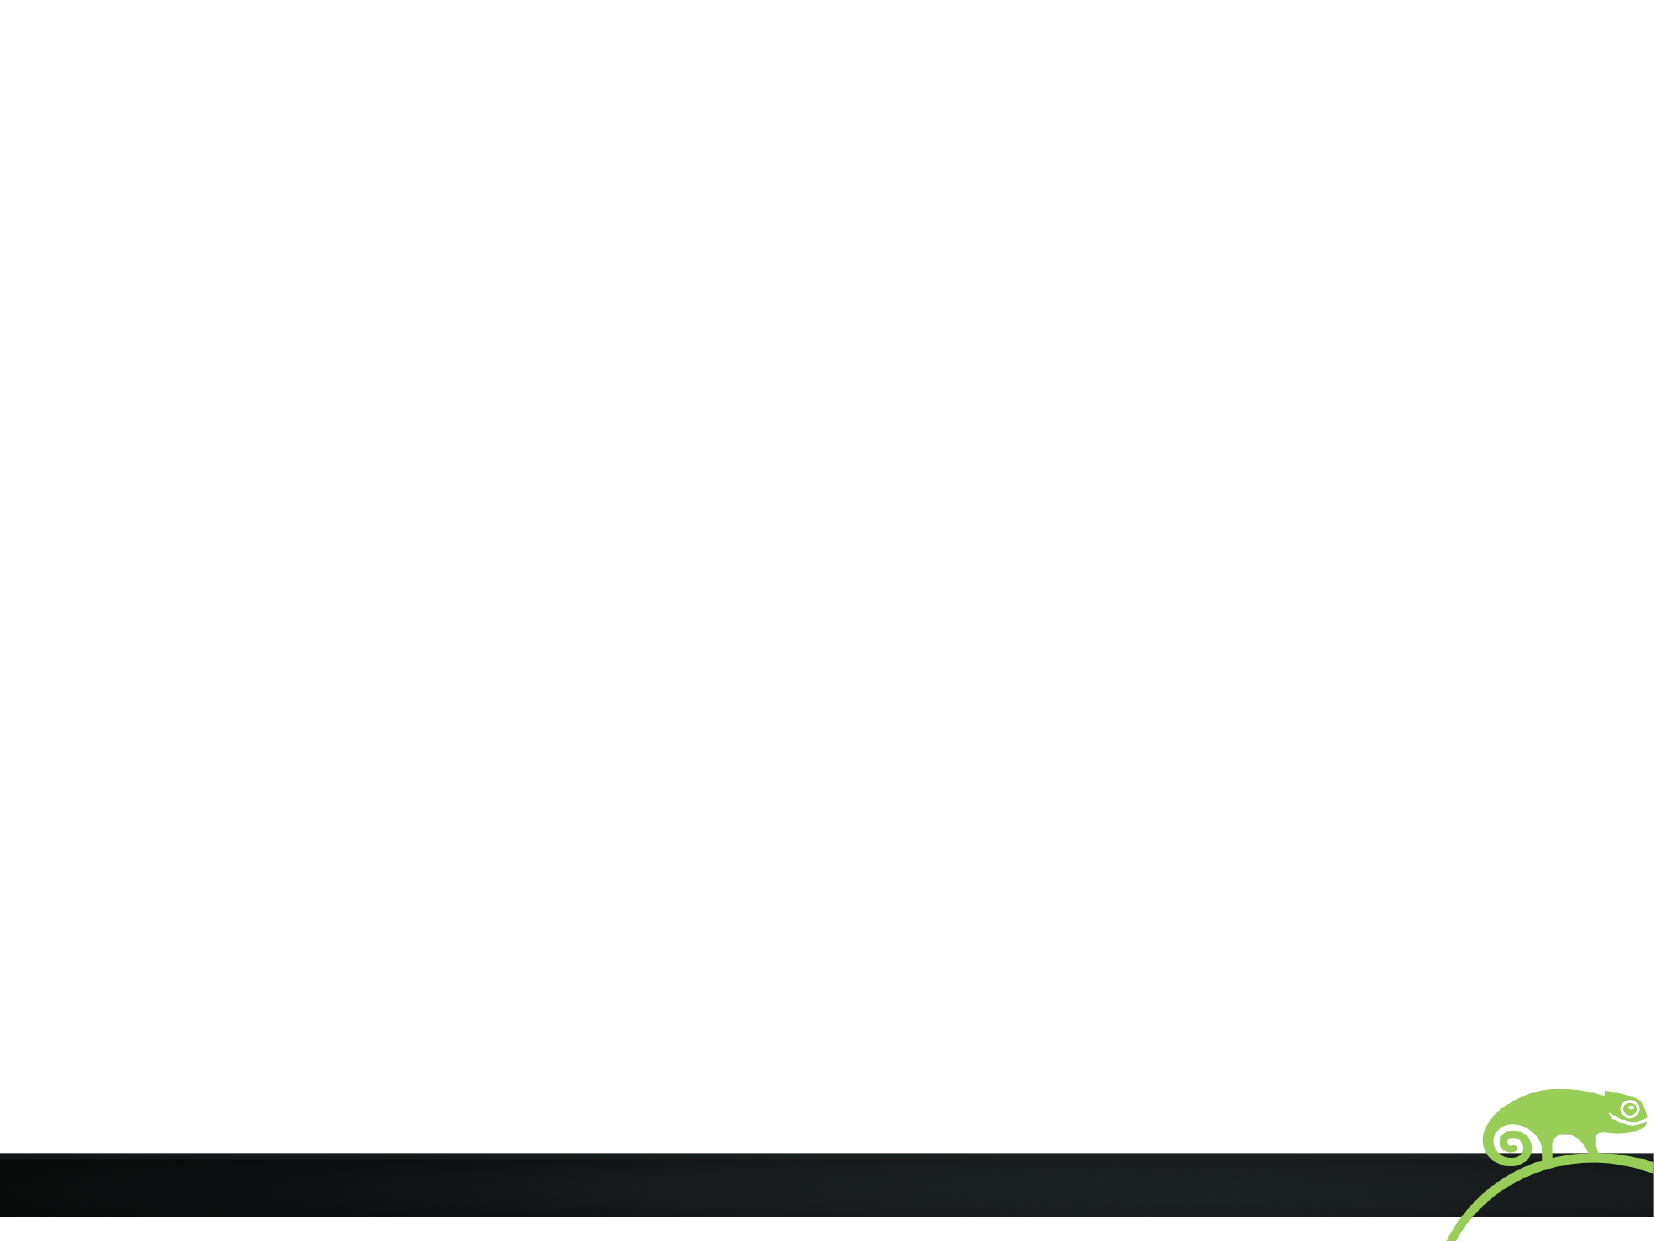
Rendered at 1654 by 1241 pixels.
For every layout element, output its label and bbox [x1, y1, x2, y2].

picture [0, 534, 1654, 1241]
